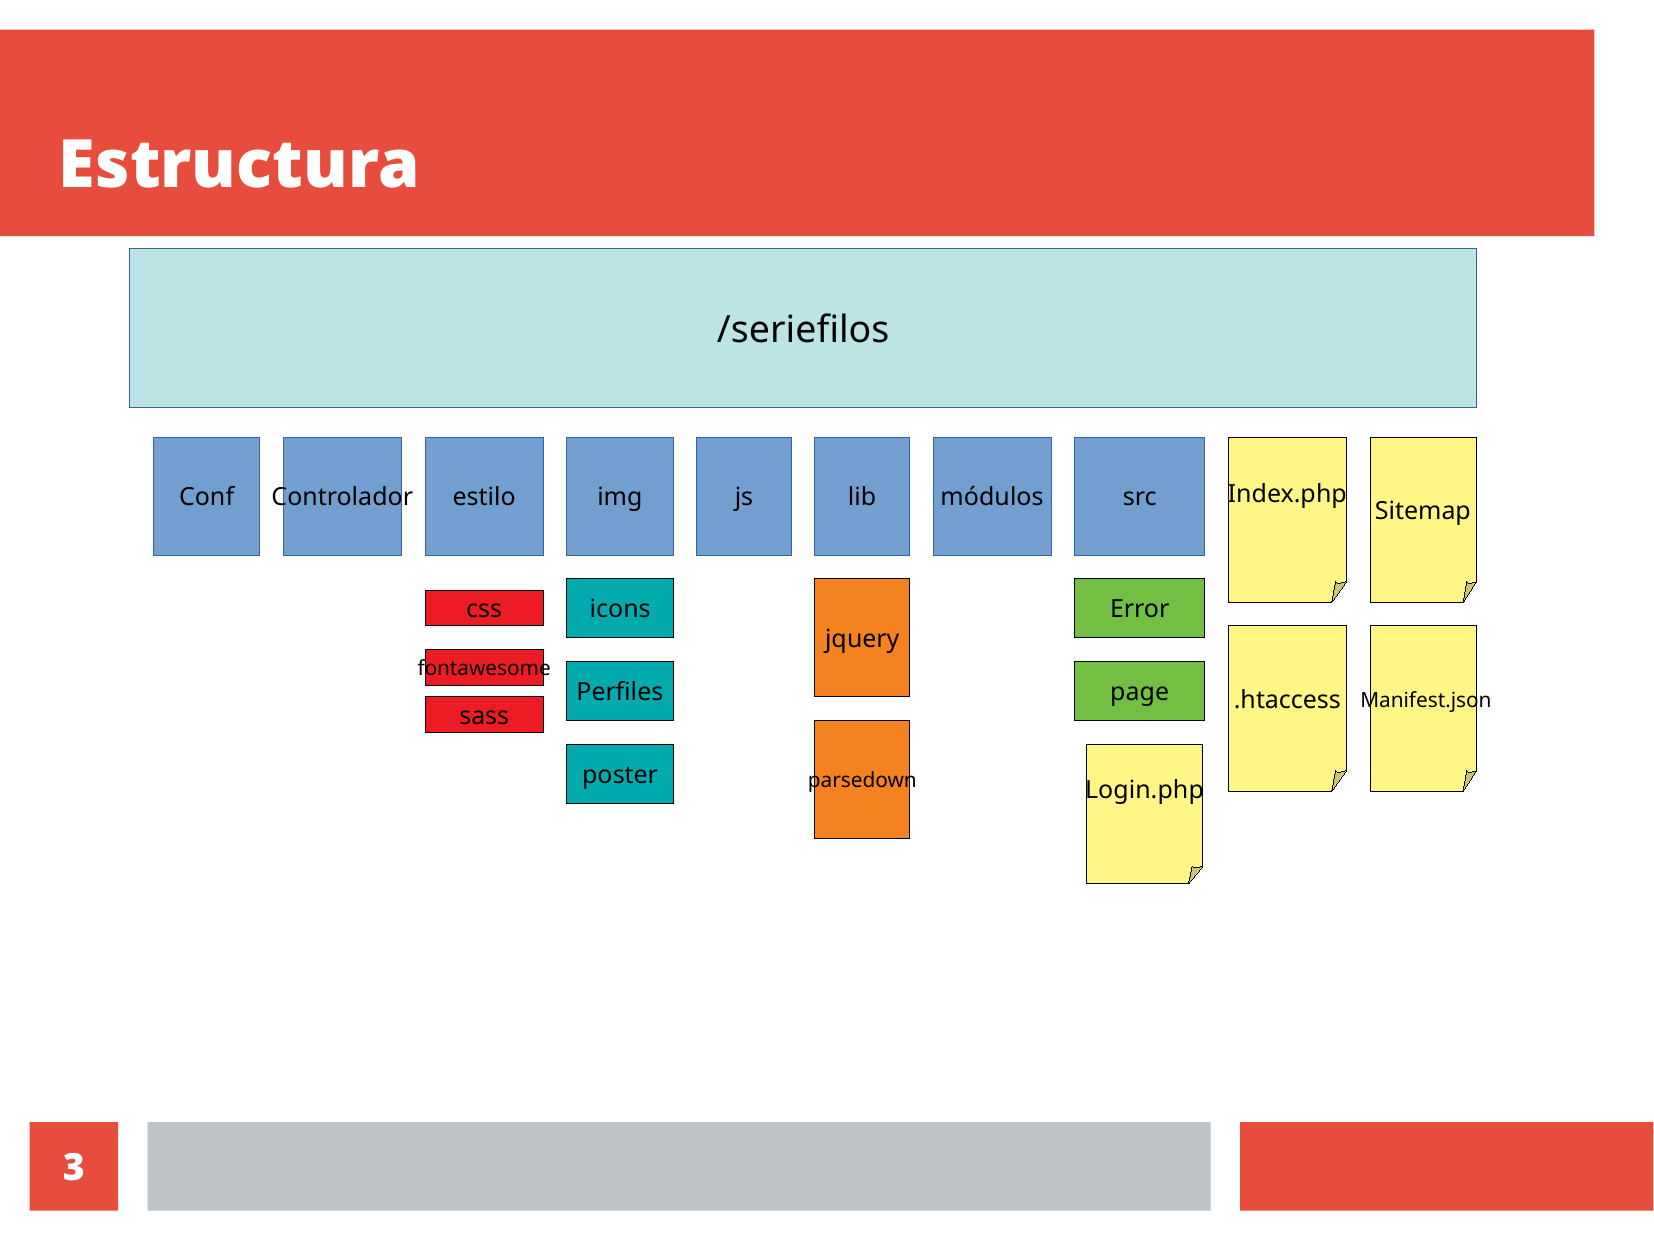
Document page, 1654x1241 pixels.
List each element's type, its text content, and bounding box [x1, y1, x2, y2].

text_box fontawesome [425, 649, 544, 686]
text_box Index.php [1228, 437, 1347, 603]
text_box page [1074, 661, 1205, 721]
text_box parsedown [814, 720, 910, 839]
text_box icons [566, 578, 674, 638]
text_box Error [1074, 578, 1205, 638]
text_box jquery [814, 578, 910, 697]
text_box Login.php [1086, 744, 1203, 884]
text_box estilo [425, 437, 544, 556]
text_box módulos [933, 437, 1052, 556]
text_box lib [814, 437, 910, 556]
text_box js [696, 437, 792, 556]
text_box src [1074, 437, 1205, 556]
text_box img [566, 437, 674, 556]
text_box css [425, 590, 544, 626]
text_box Controlador [283, 437, 402, 556]
text_box Sitemap [1370, 437, 1477, 603]
text_box /seriefilos [129, 248, 1477, 408]
text_box poster [566, 744, 674, 804]
title Estructura [59, 59, 1595, 207]
text_box sass [425, 696, 544, 733]
text_box .htaccess [1228, 625, 1347, 792]
text_box Perfiles [566, 661, 674, 721]
text_box Conf [153, 437, 260, 556]
text_box Manifest.json [1370, 625, 1477, 792]
